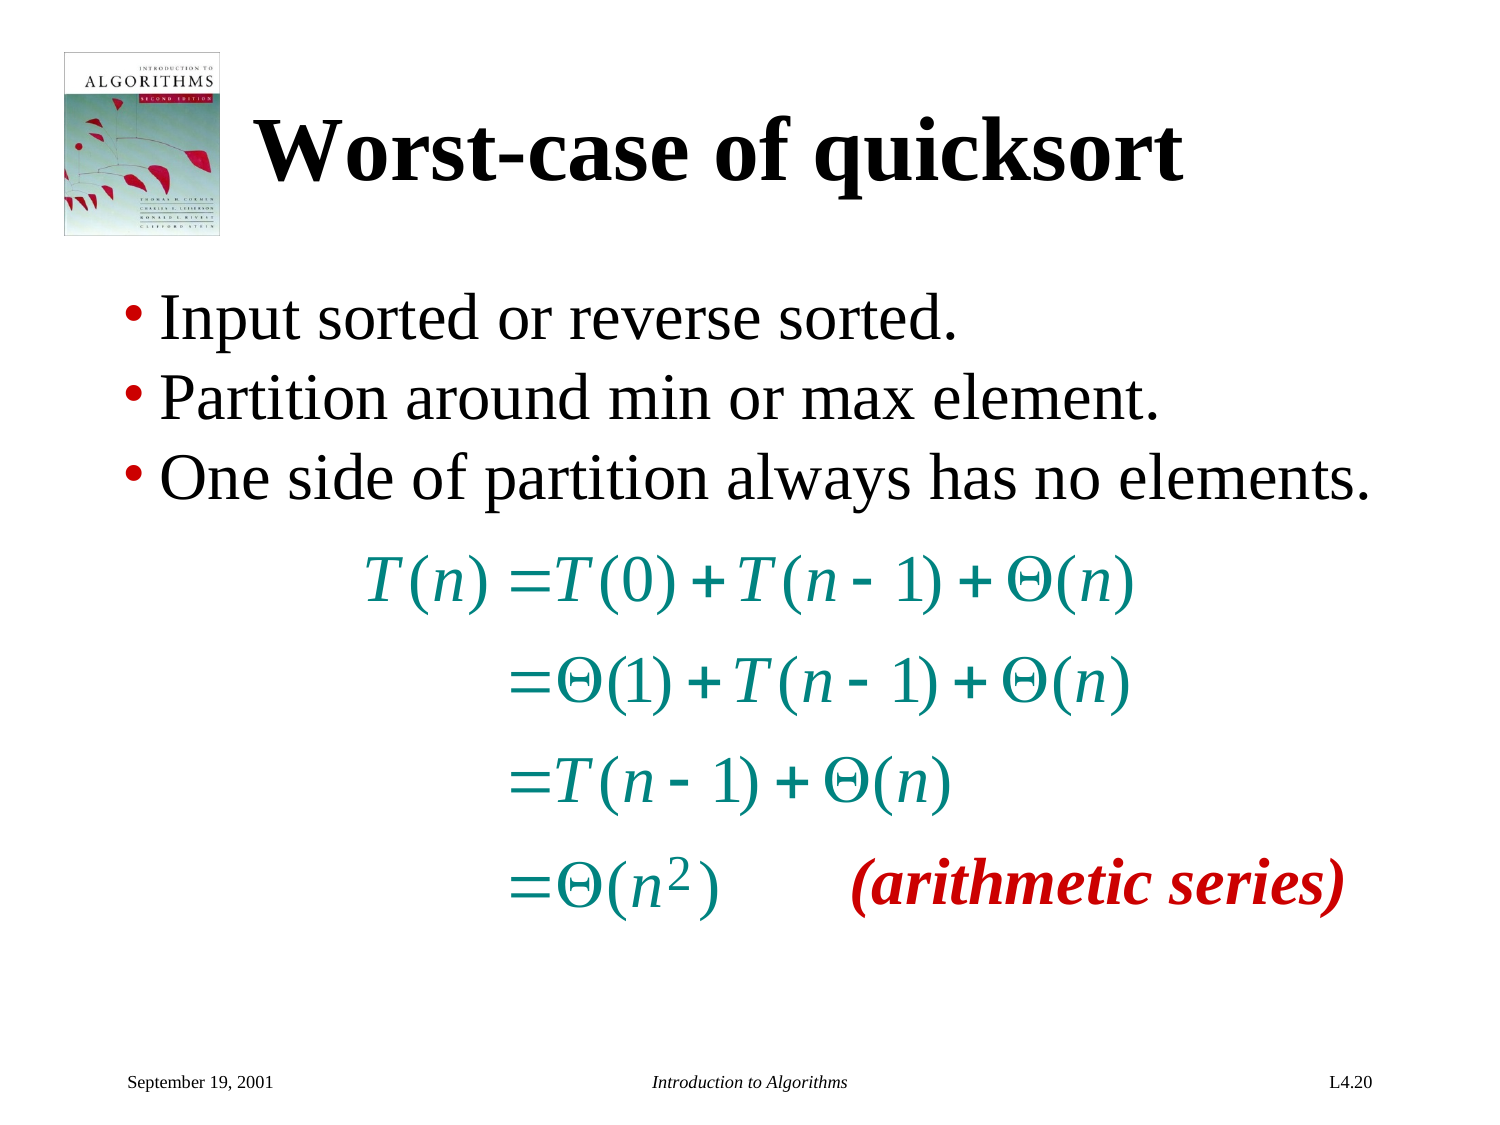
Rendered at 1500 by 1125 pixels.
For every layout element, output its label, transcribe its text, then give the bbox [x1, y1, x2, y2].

text_box Input sorted or reverse sorted. Partition around min or max element. One side of partition always has no elements. [107, 265, 1390, 521]
chart [363, 523, 1137, 925]
text_box (arithmetic series) [834, 829, 1364, 926]
text_box September 19, 2001 [112, 1062, 426, 1101]
text_box Introduction to Algorithms [512, 1062, 988, 1101]
text_box L4.<number> [1074, 1062, 1388, 1101]
title Worst-case of quicksort [237, 49, 1475, 238]
picture [64, 52, 220, 236]
